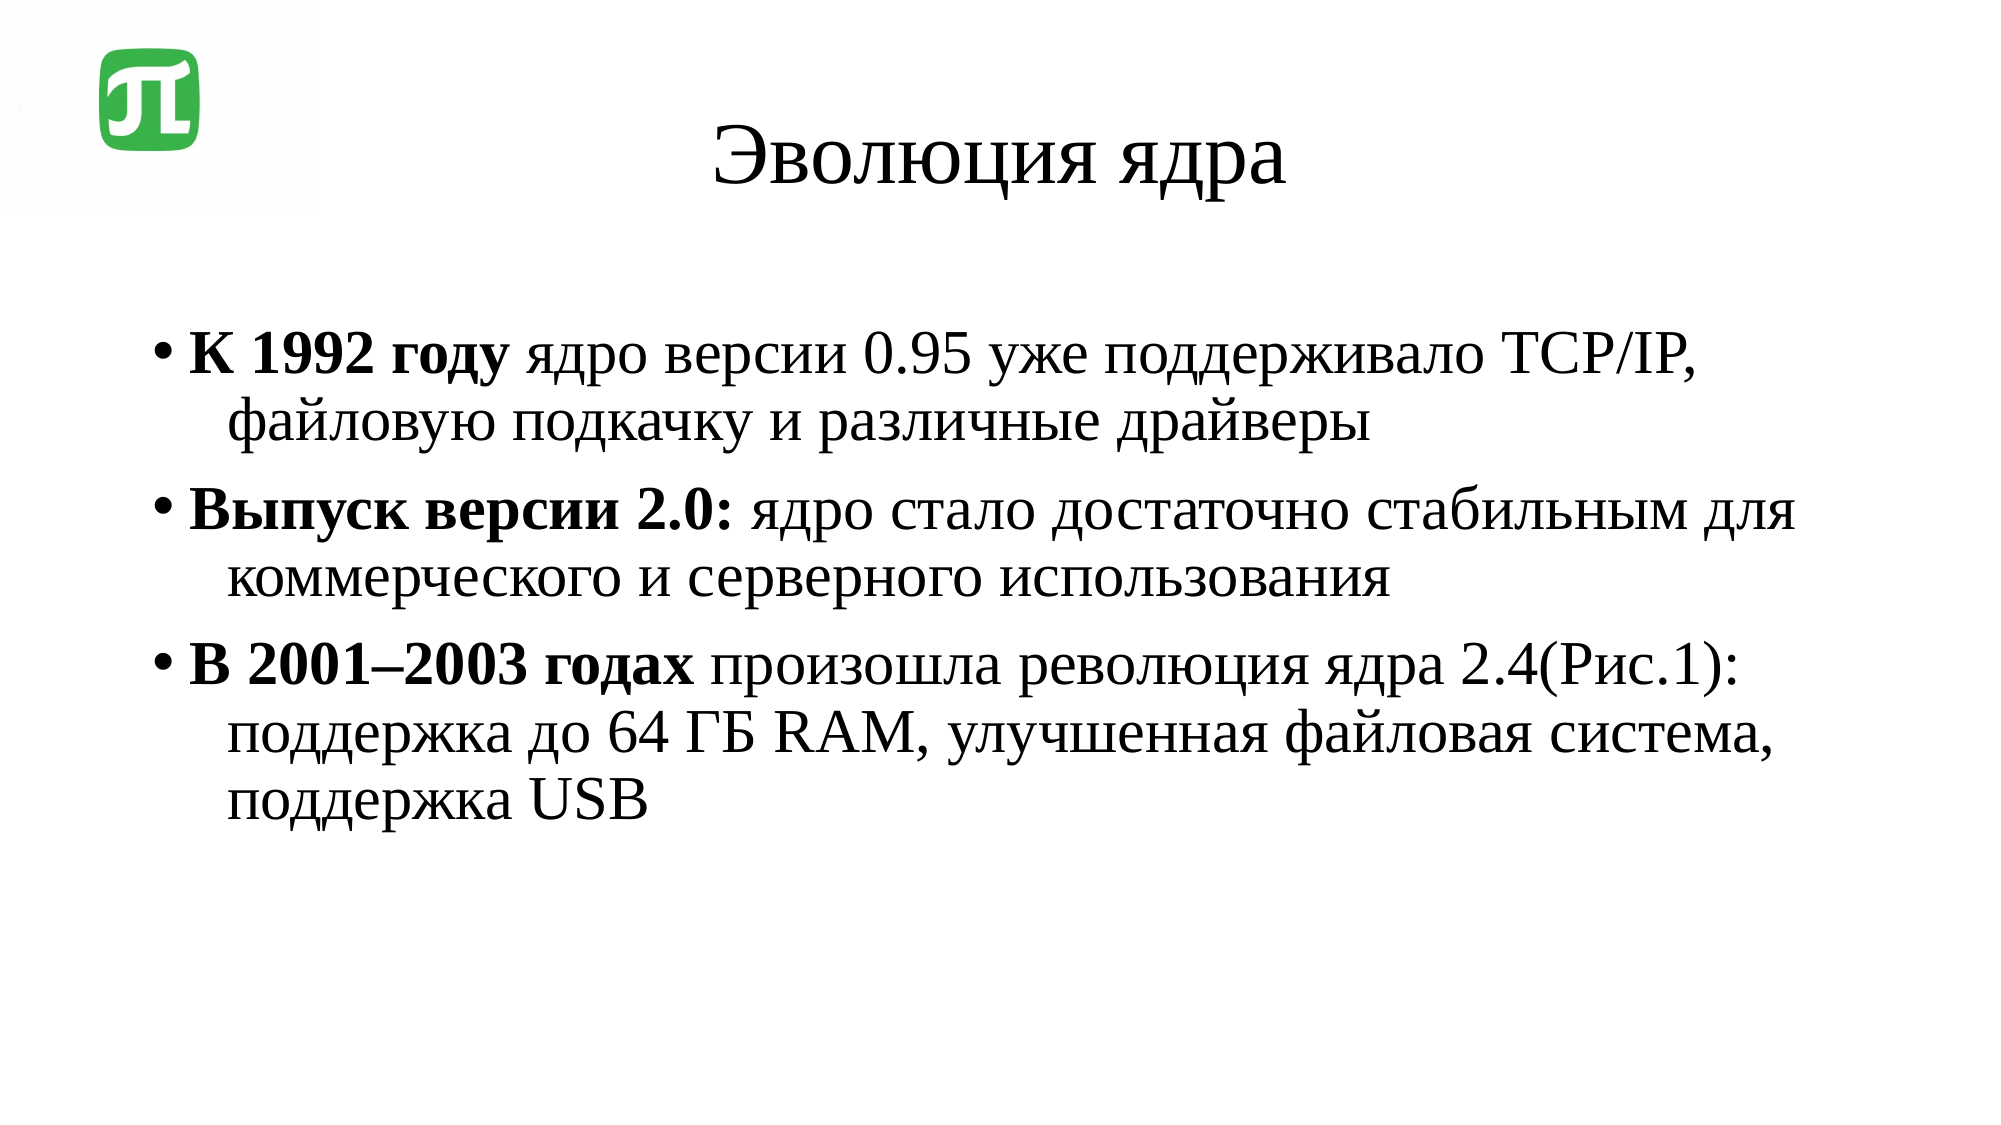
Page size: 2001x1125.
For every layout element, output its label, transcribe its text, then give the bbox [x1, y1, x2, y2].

list К 1992 году ядро версии 0.95 уже поддерживало TCP/IP, файловую подкачку и различные драйверы Выпуск версии 2.0: ядро стало достаточно стабильным для коммерческого и серверного использования В 2001–2003 годах произошла революция ядра 2.4(Рис.1): поддержка до 64 ГБ RAM, улучшенная файловая система, поддержка USB [137, 311, 1863, 1026]
picture [0, 0, 315, 211]
title Эволюция ядра [137, 99, 1863, 311]
